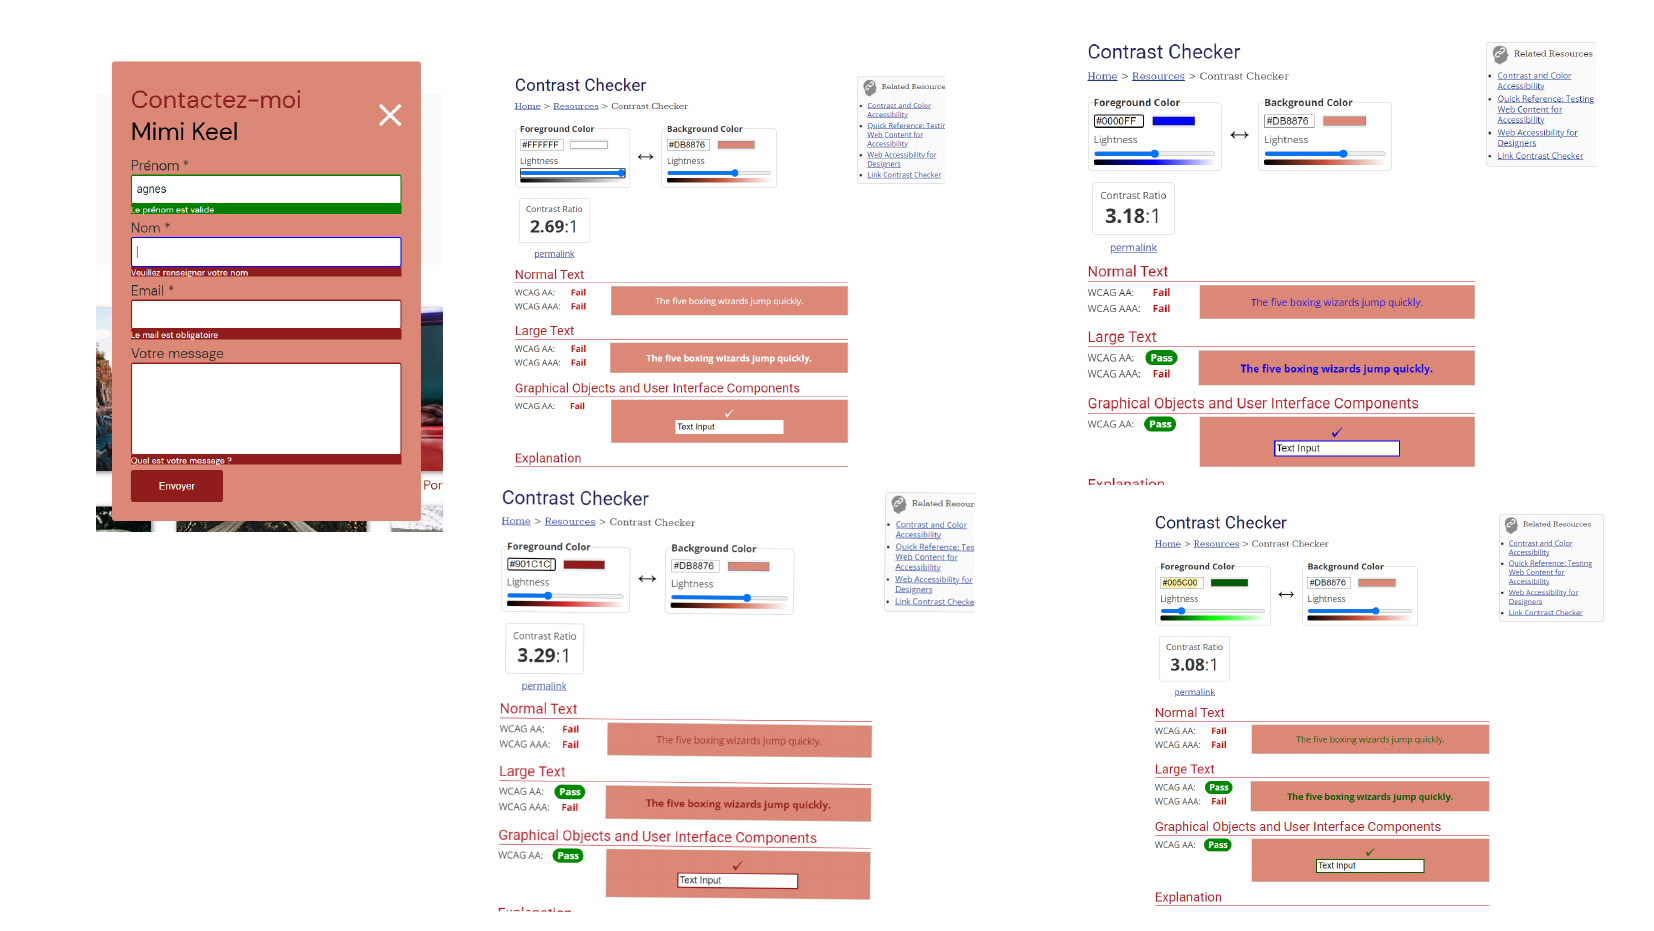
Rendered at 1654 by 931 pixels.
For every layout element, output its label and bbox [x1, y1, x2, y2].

picture [501, 65, 945, 469]
picture [1122, 501, 1623, 908]
picture [96, 51, 443, 532]
picture [483, 481, 975, 916]
picture [1062, 29, 1596, 485]
